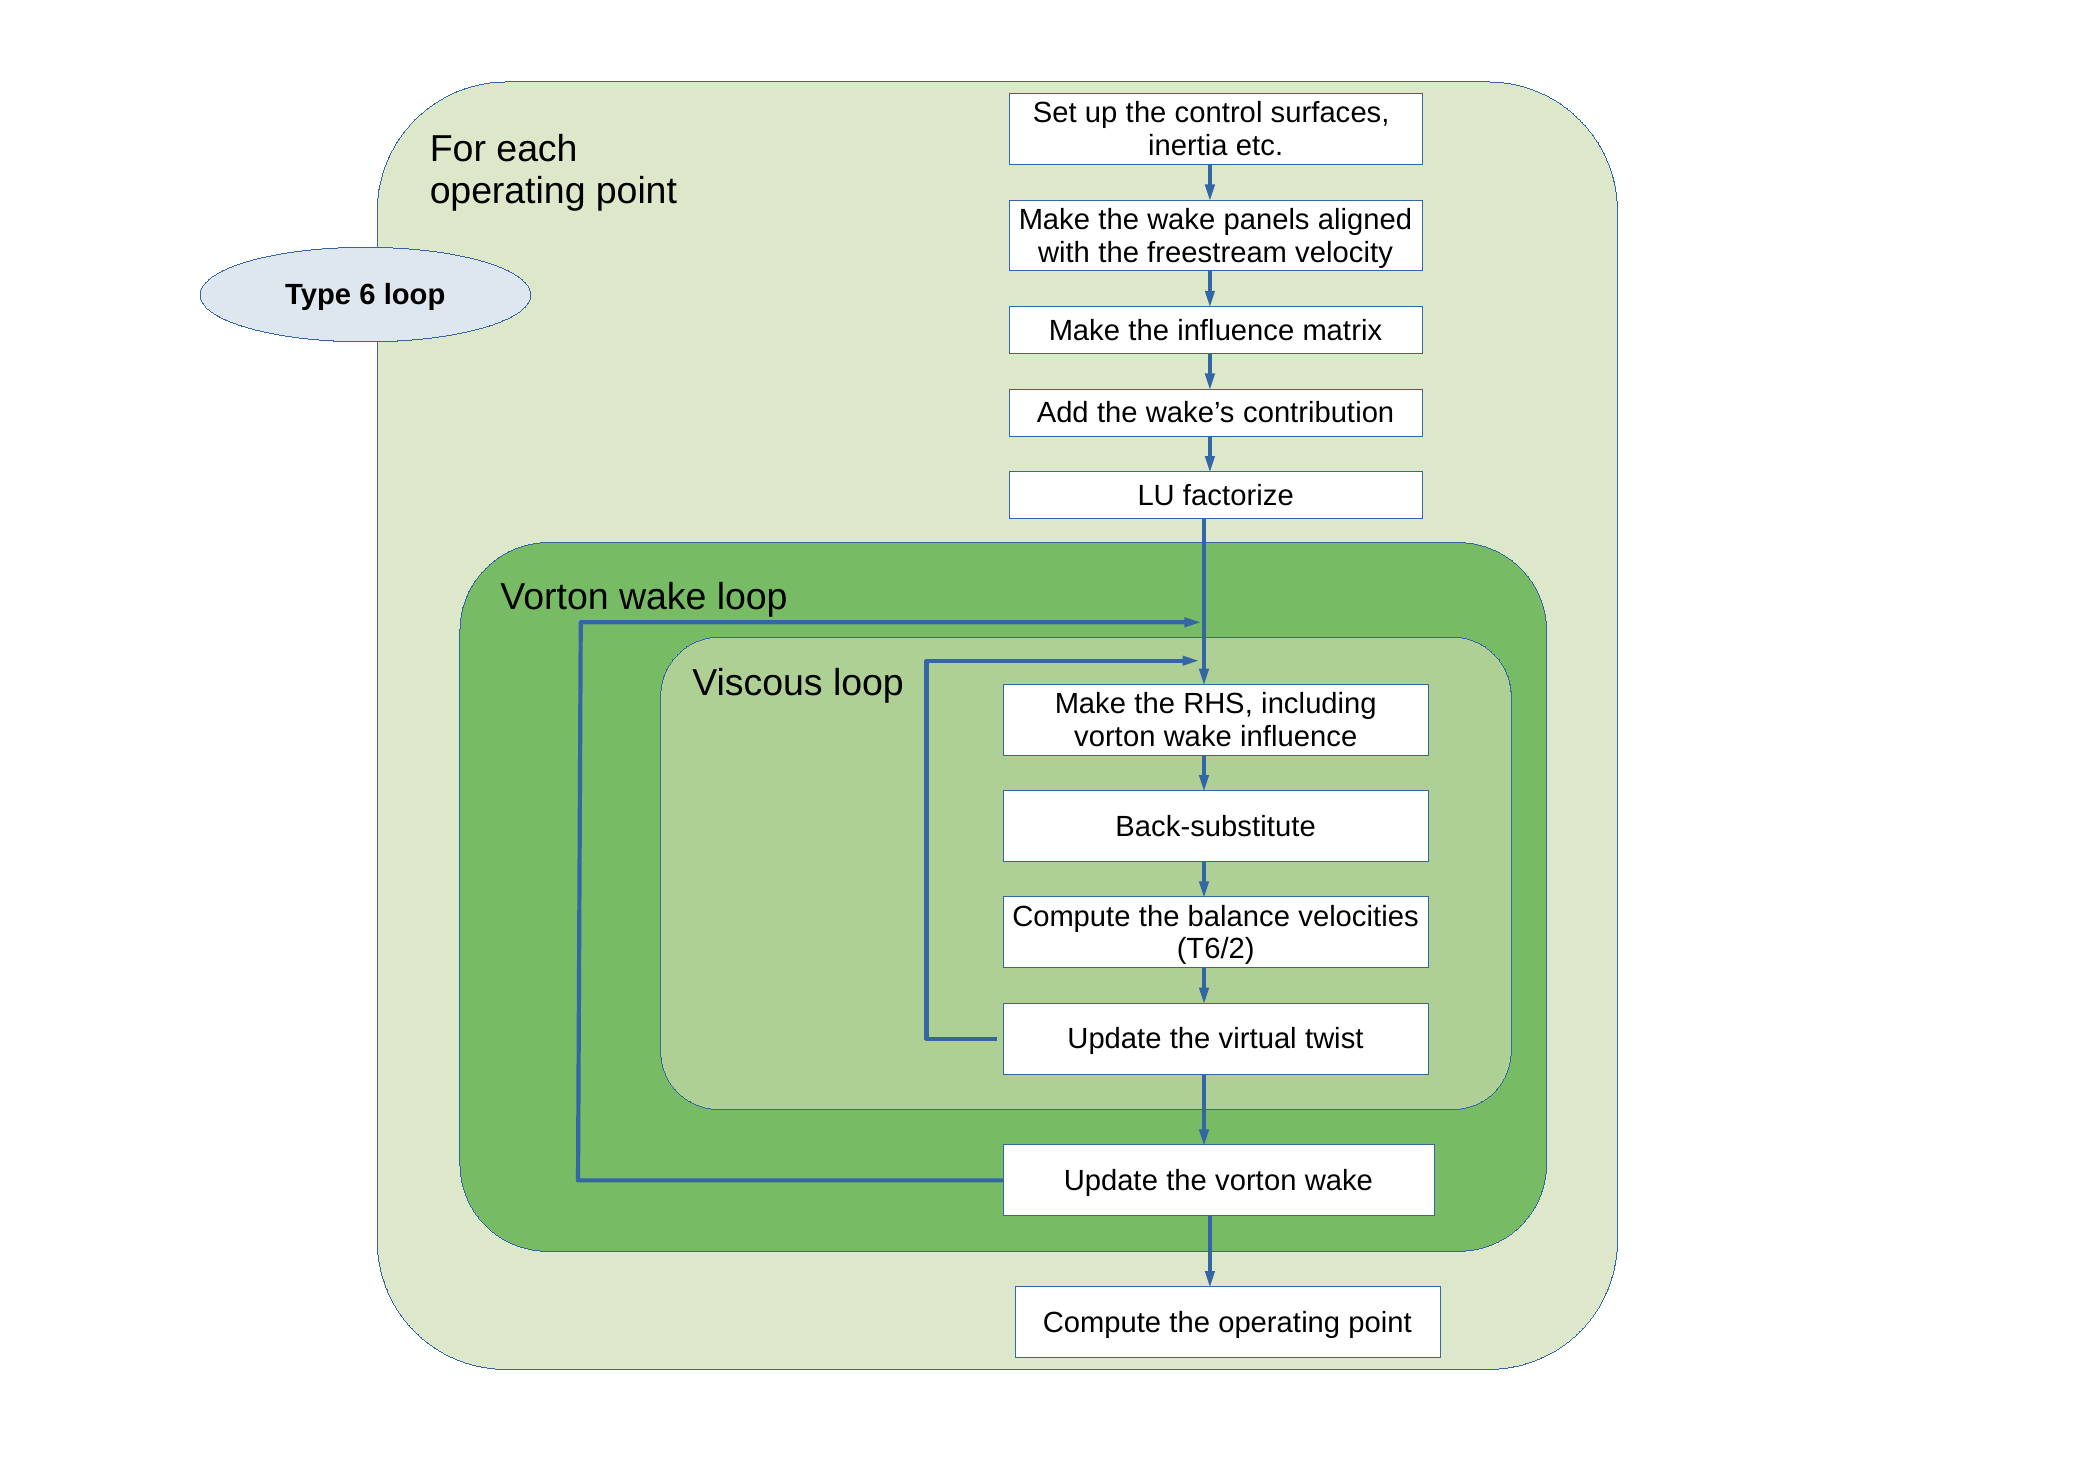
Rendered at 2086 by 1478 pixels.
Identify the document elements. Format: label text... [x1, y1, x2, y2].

text_box Update the virtual twist [1003, 1003, 1429, 1075]
text_box Compute the operating point [1015, 1286, 1441, 1358]
text_box Vorton wake loop [1205, 542, 1547, 1252]
text_box For each operating point [377, 81, 1618, 1370]
text_box Make the wake panels aligned with the freestream velocity [1009, 200, 1423, 271]
text_box Back-substitute [1003, 790, 1429, 862]
text_box Set up the control surfaces, inertia etc. [1009, 93, 1423, 165]
text_box Type 6 loop [200, 247, 531, 342]
text_box Viscous loop [1205, 637, 1512, 1110]
text_box Add the wake’s contribution [1009, 389, 1423, 437]
text_box Viscous loop [660, 637, 1203, 1110]
text_box Make the RHS, including vorton wake influence [1003, 684, 1429, 756]
text_box Make the influence matrix [1009, 306, 1423, 354]
text_box LU factorize [1009, 471, 1423, 519]
text_box Compute the balance velocities (T6/2) [1003, 896, 1429, 968]
text_box Update the vorton wake [1003, 1144, 1435, 1216]
text_box Vorton wake loop [459, 542, 1208, 1252]
